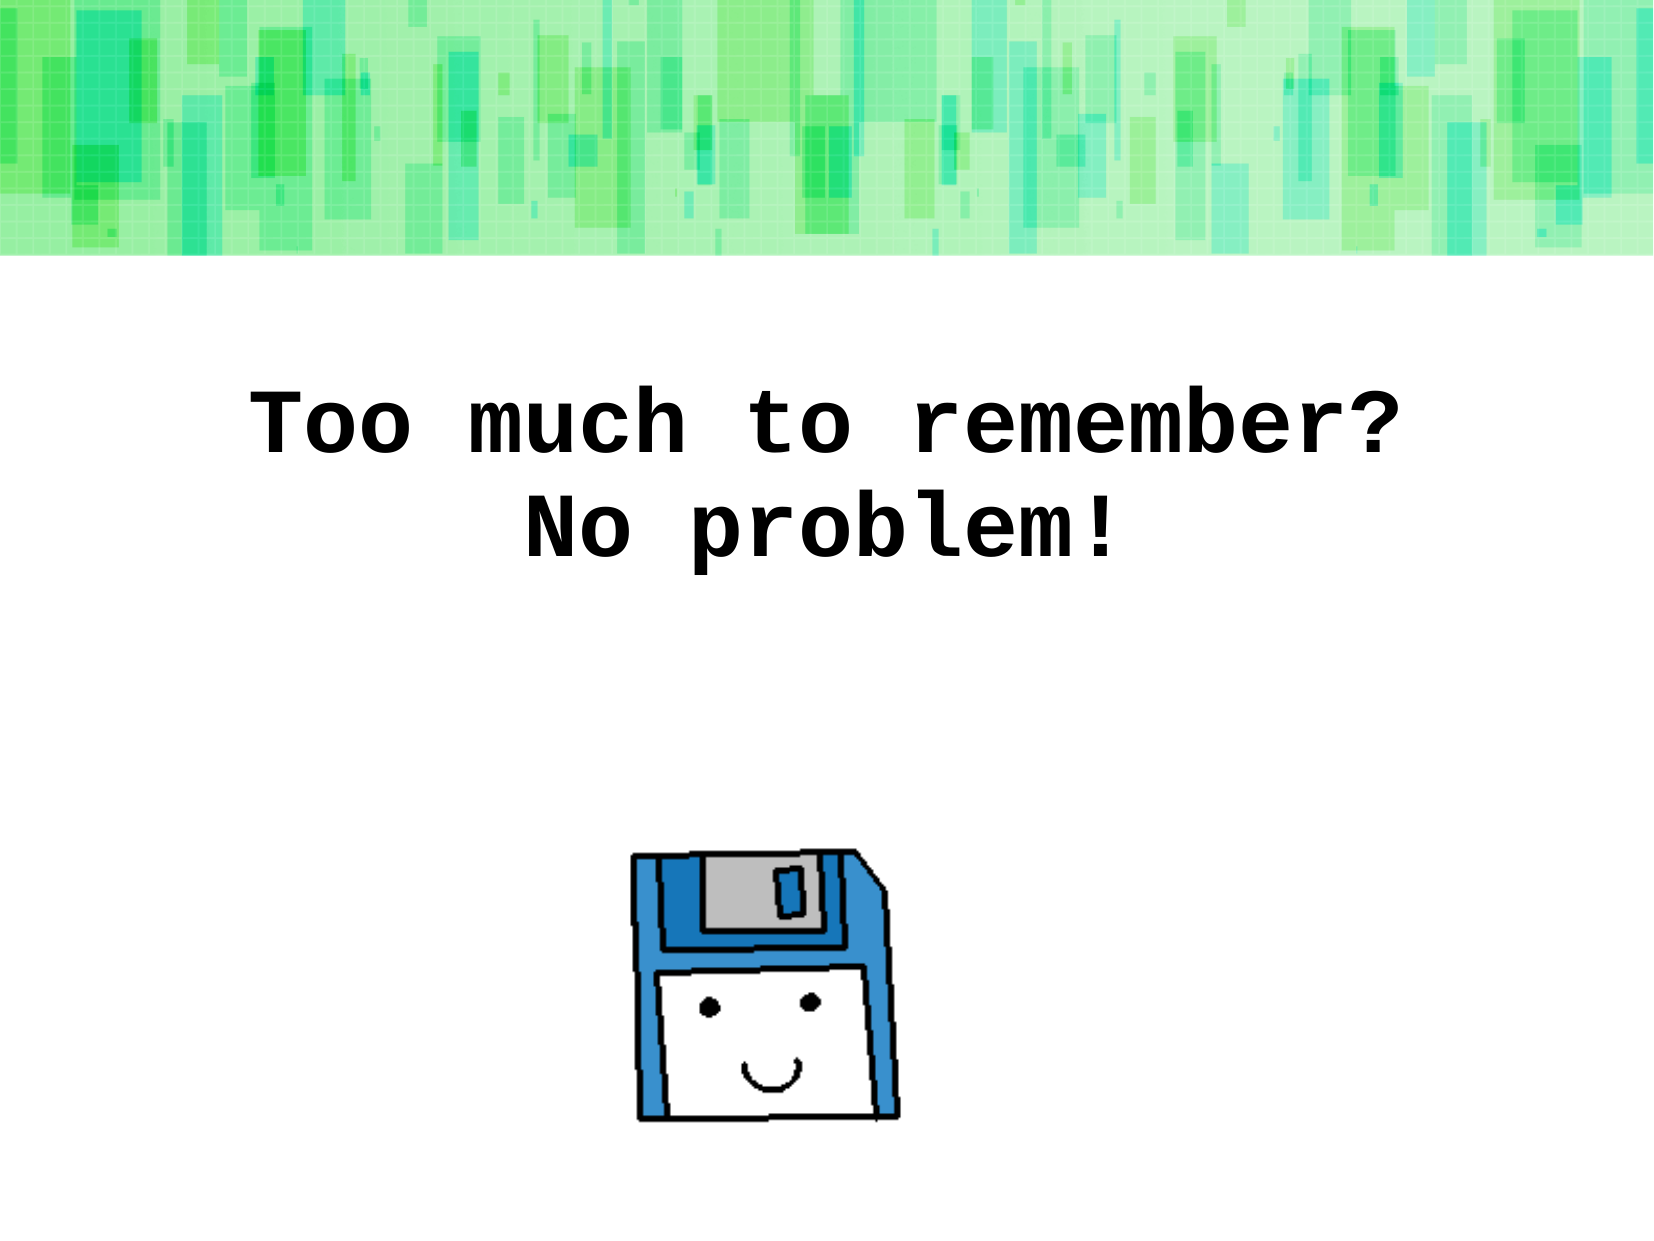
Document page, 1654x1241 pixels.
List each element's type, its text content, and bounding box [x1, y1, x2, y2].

picture [0, 0, 1654, 1241]
subtitle Too much to remember? No problem! [82, 285, 1571, 676]
